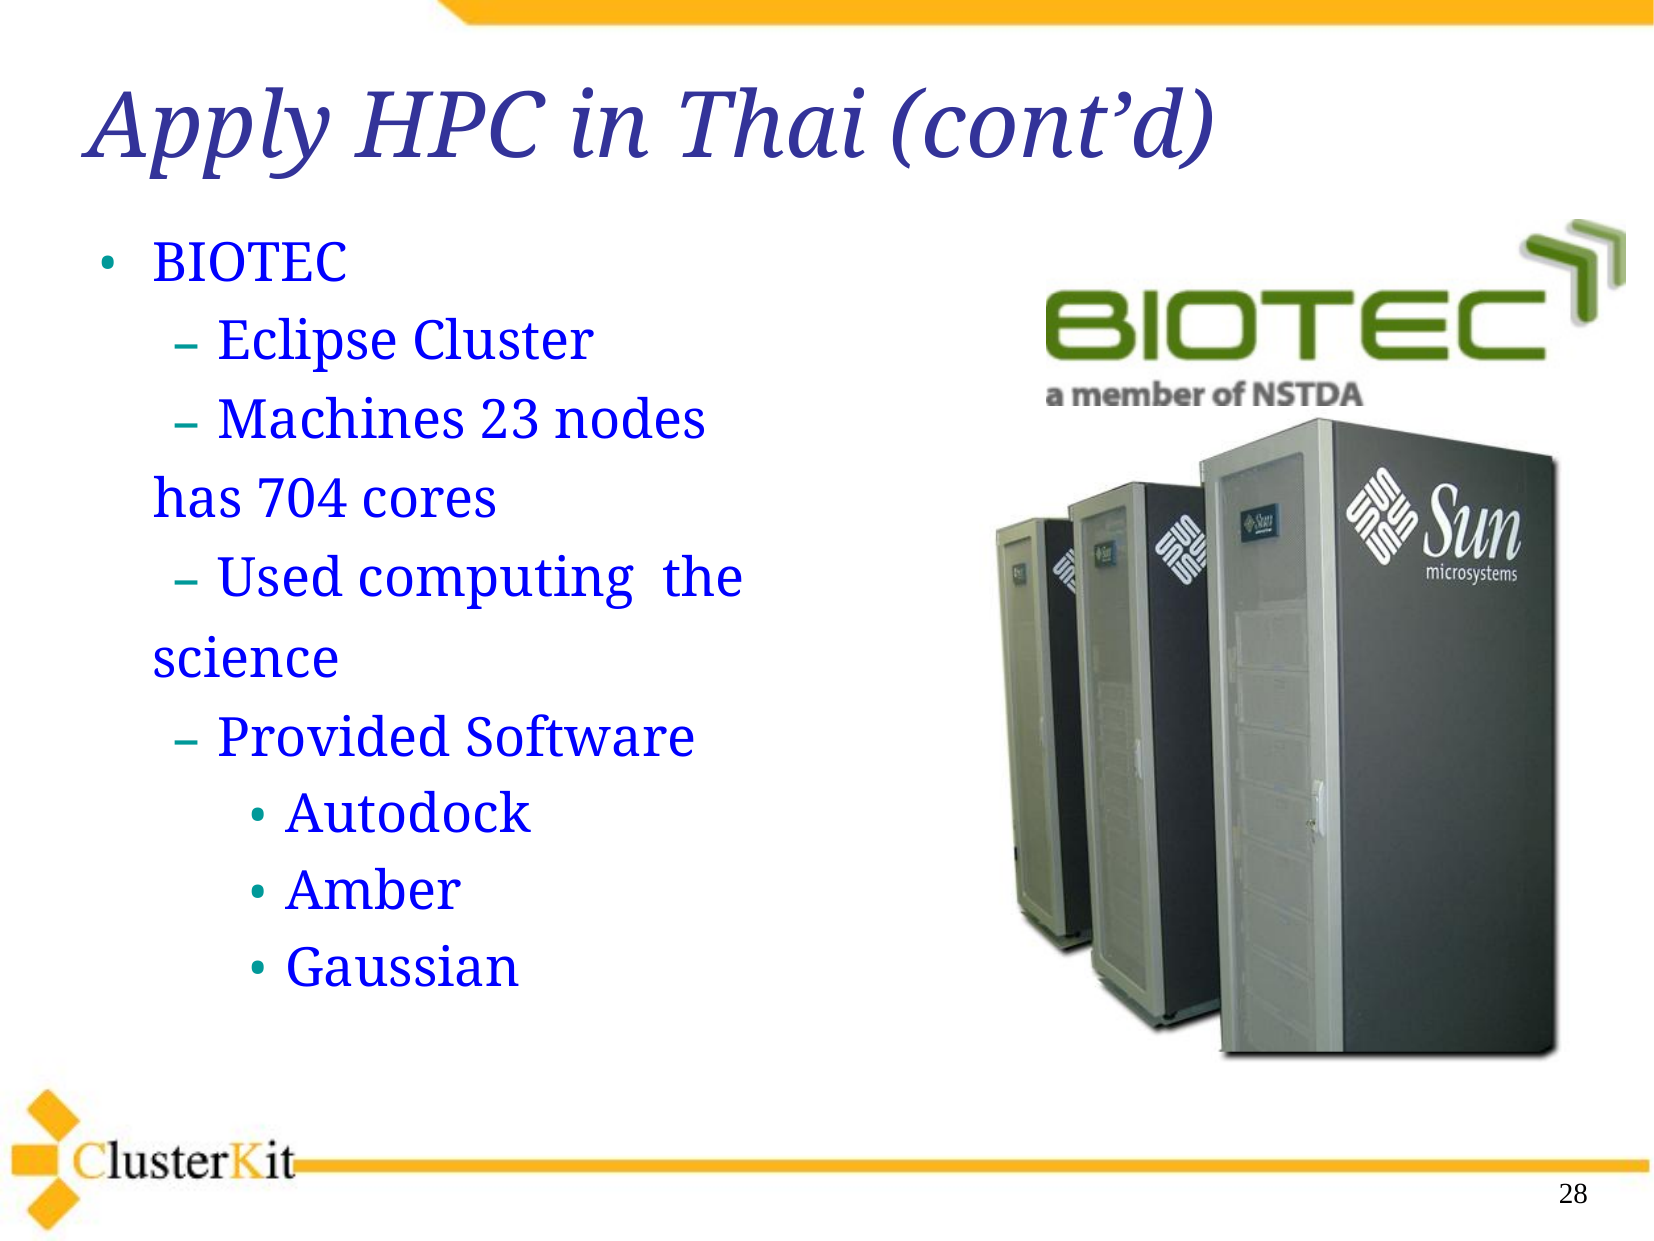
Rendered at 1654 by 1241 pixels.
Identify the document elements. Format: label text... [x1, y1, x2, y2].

text_box BIOTEC Eclipse Cluster Machines 23 nodes has 704 cores Used computing the science Provided Software Autodock Amber Gaussian [82, 221, 1046, 1040]
text_box Apply HPC in Thai (cont’d) [71, 20, 1560, 228]
picture [0, 0, 1654, 1241]
